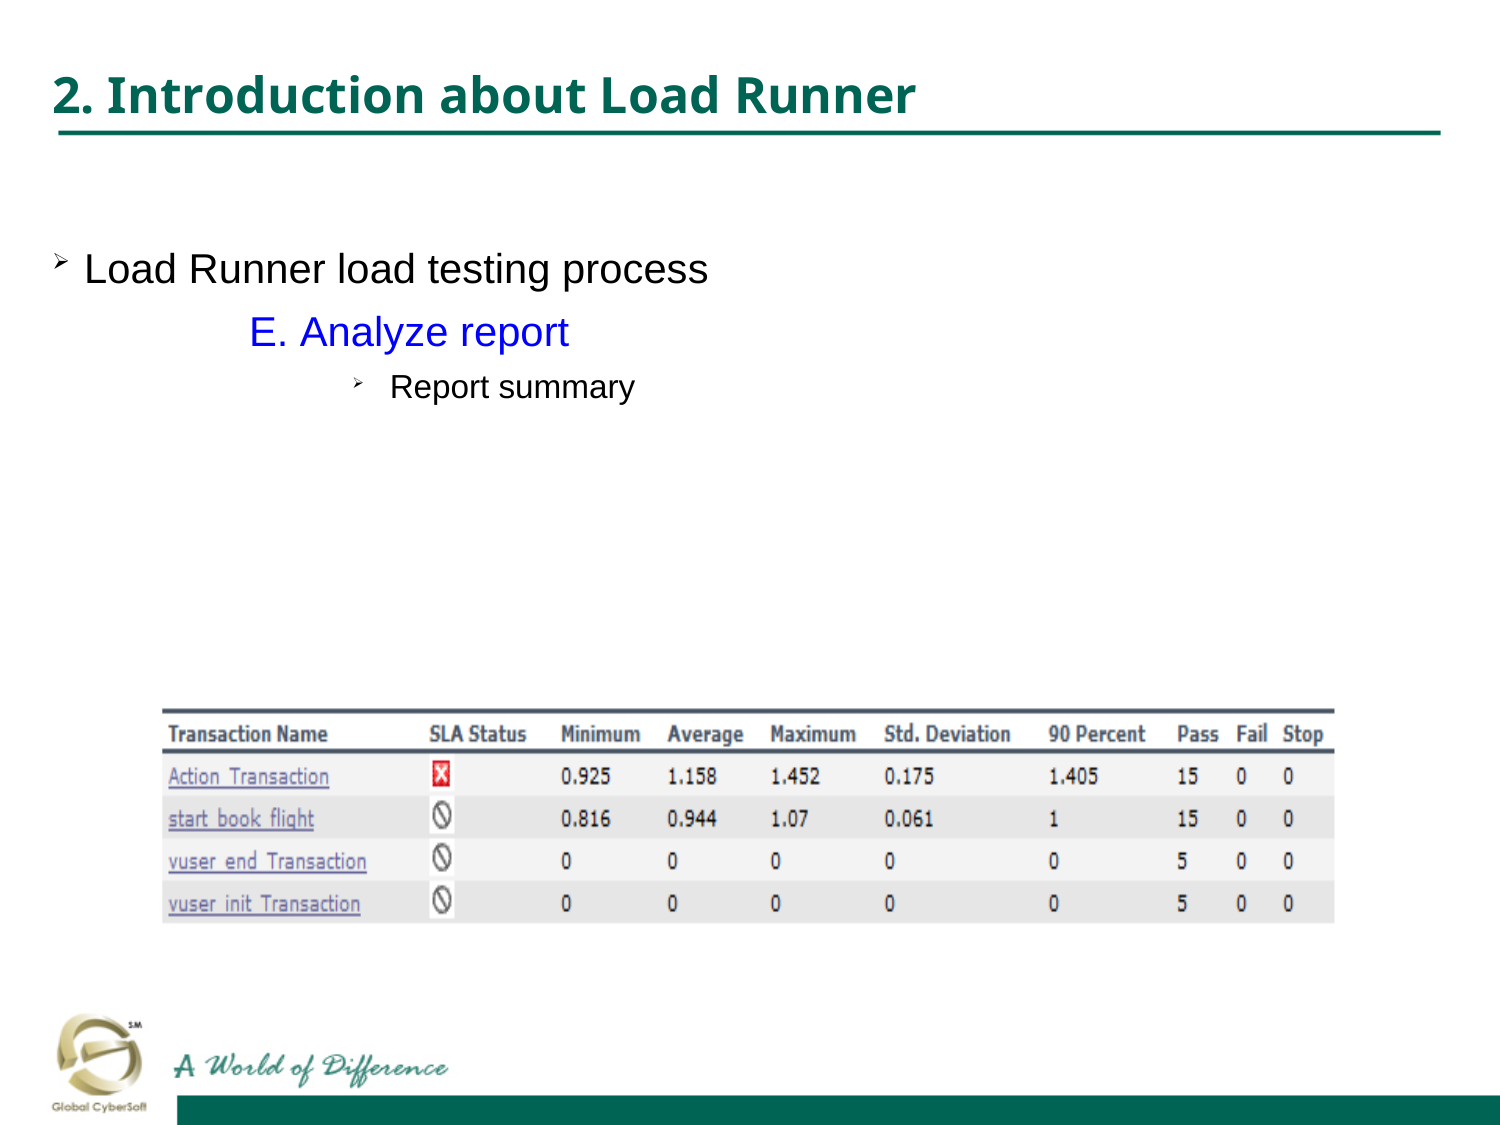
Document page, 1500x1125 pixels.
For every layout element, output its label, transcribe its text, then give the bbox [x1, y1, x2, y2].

picture [150, 674, 1366, 938]
title 2. Introduction about Load Runner [37, 0, 1463, 155]
list Load Runner load testing process E. Analyze report Report summary [37, 155, 1463, 1006]
picture [0, 0, 1500, 1125]
